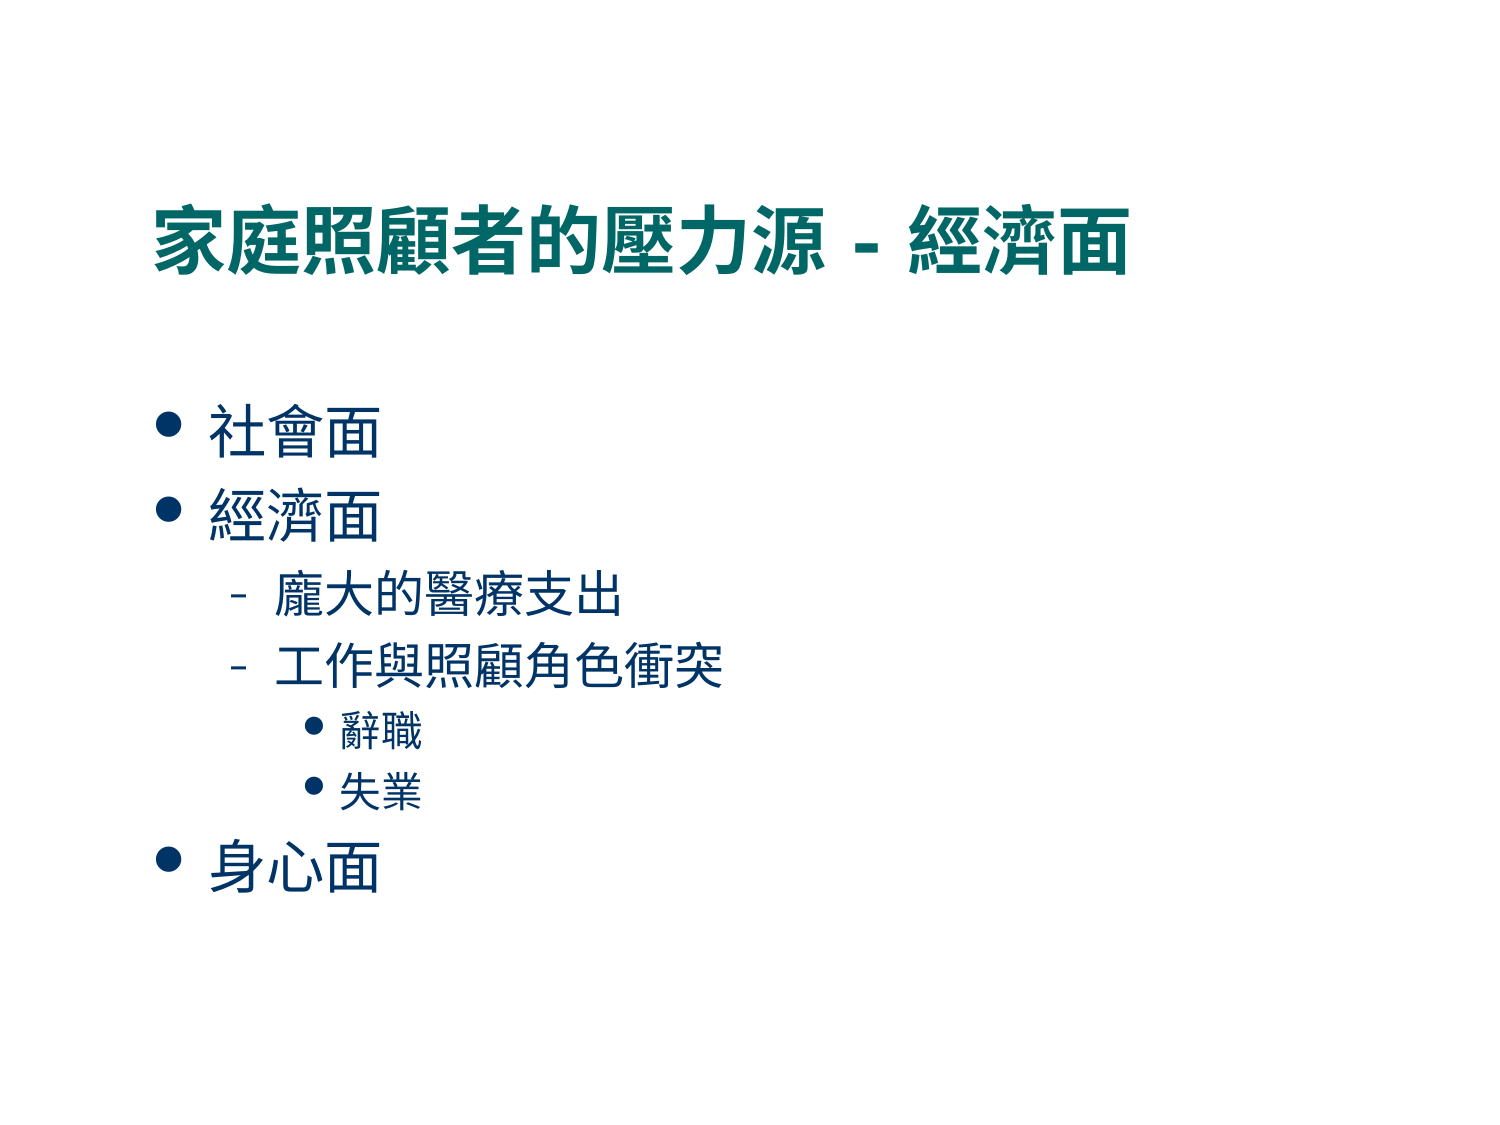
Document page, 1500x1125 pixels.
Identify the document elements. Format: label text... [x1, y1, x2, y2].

list 社會面 經濟面 龐大的醫療支出 工作與照顧角色衝突 辭職 失業 身心面 [137, 387, 1400, 1000]
title 家庭照顧者的壓力源-經濟面 [136, 128, 1414, 293]
